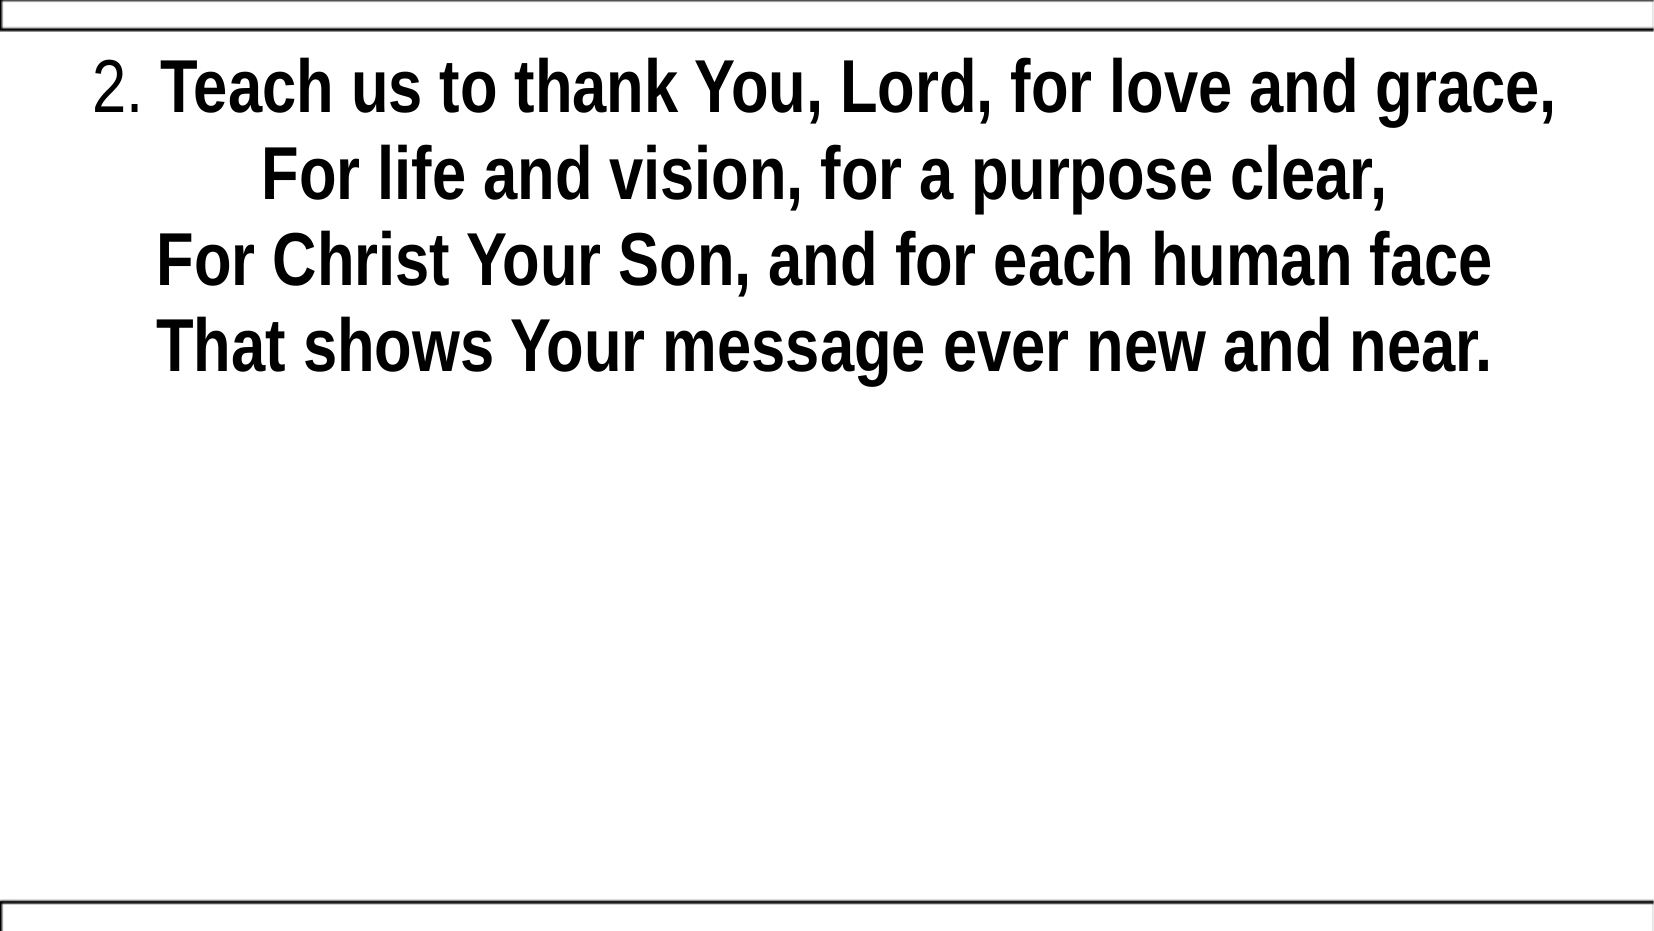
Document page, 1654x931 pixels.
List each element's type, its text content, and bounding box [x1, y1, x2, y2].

picture [0, 0, 1654, 931]
text_box 2. Teach us to thank You, Lord, for love and grace, For life and vision, for a purpose clear, For Christ Your Son, and for each human face That shows Your message ever new and near. [75, 35, 1576, 406]
